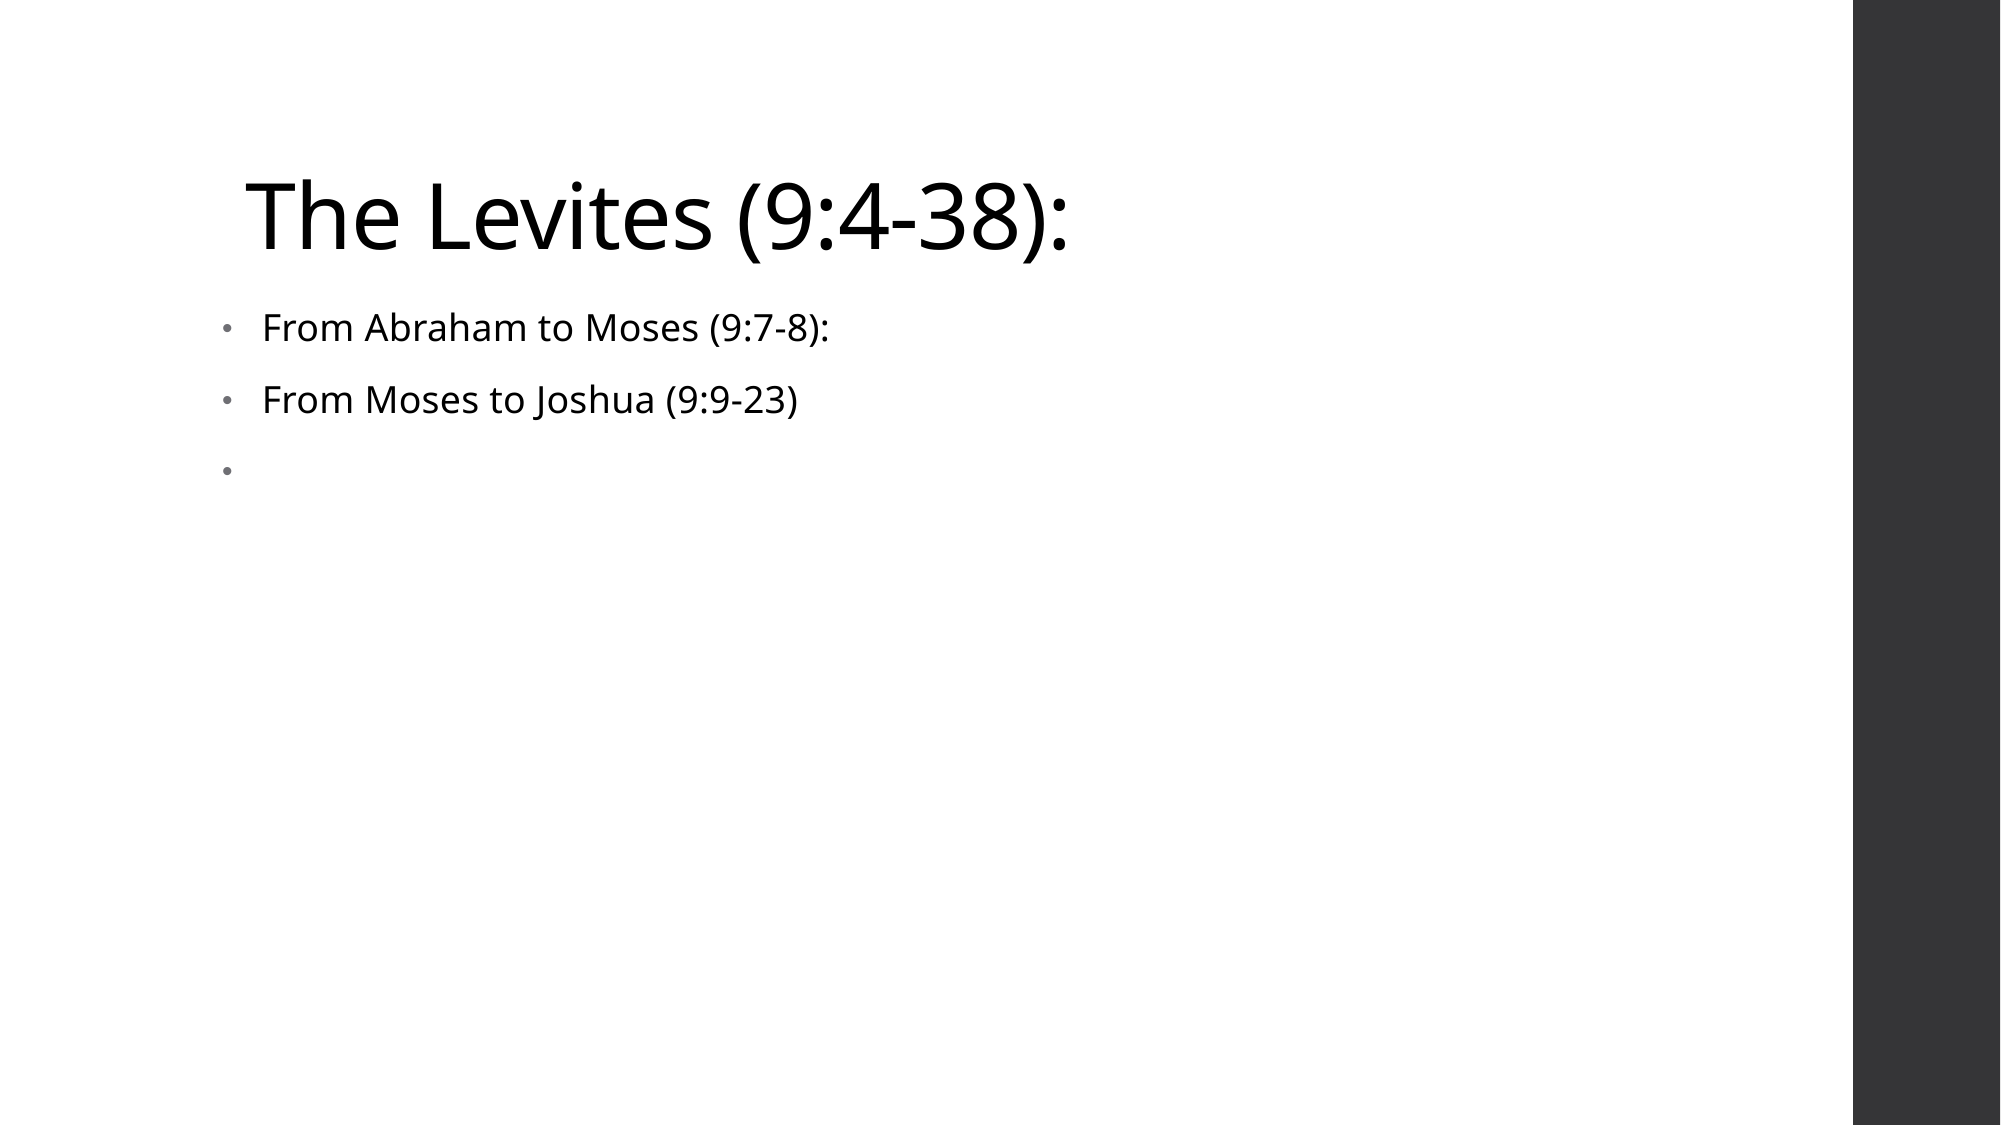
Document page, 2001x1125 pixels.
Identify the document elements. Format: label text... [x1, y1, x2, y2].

list From Abraham to Moses (9:7-8): From Moses to Joshua (9:9-23) [206, 299, 1617, 1014]
title The Levites (9:4-38): [206, 60, 1797, 278]
